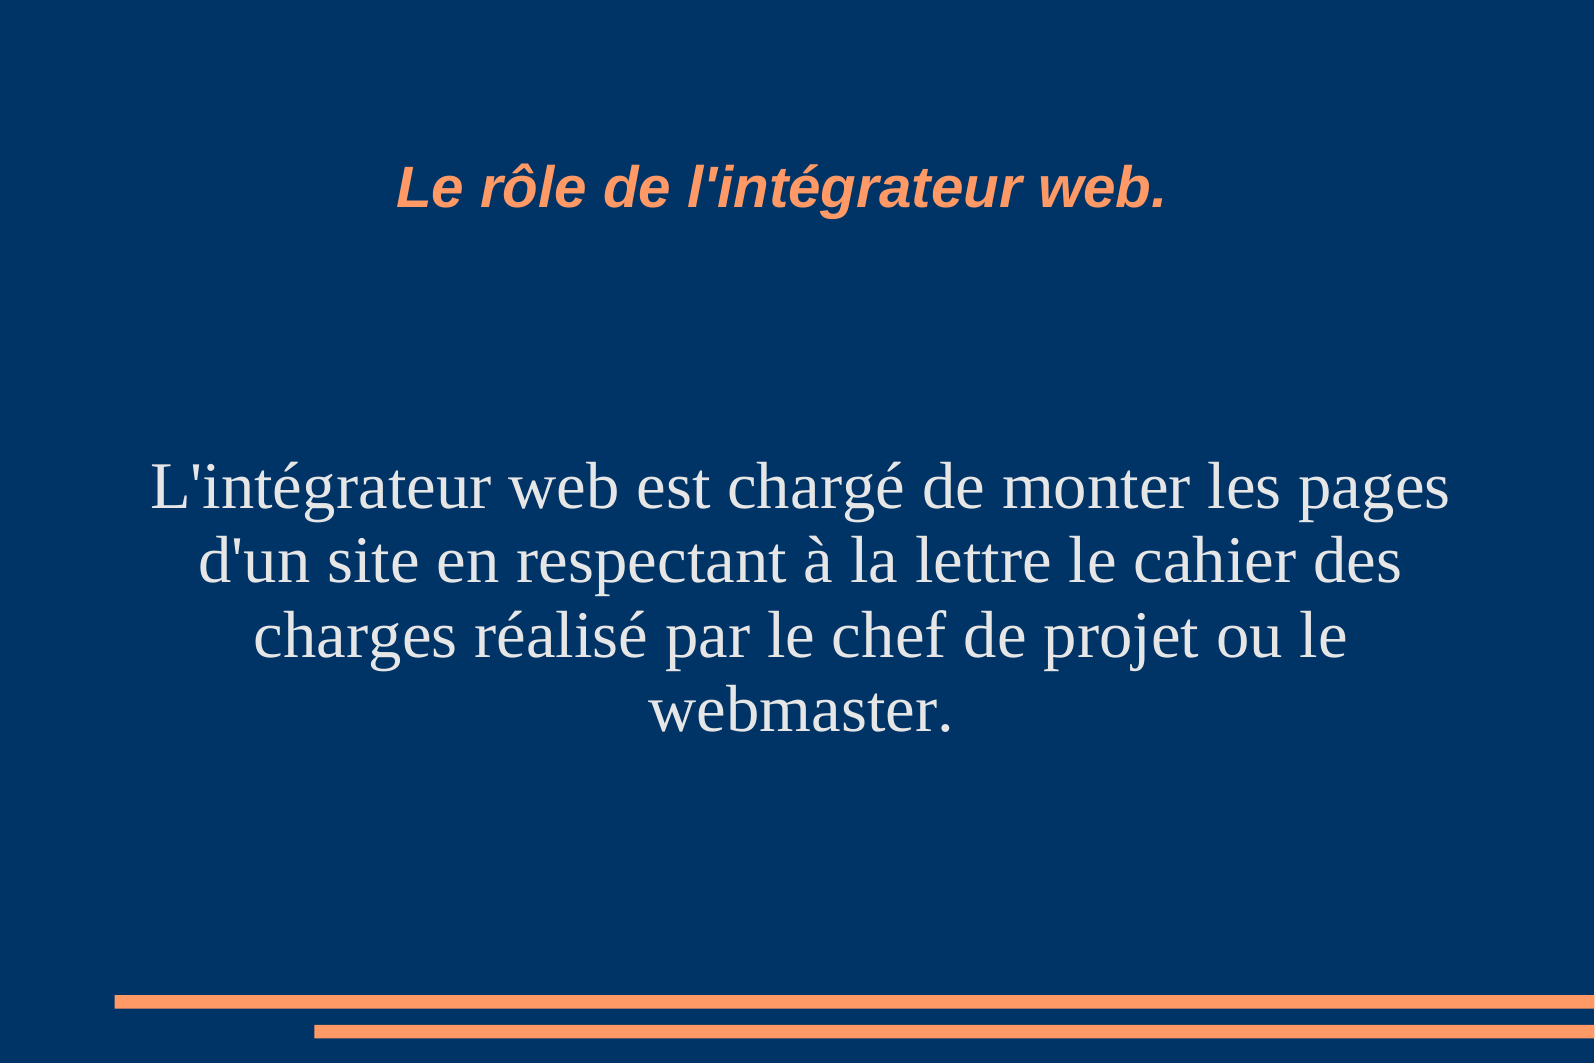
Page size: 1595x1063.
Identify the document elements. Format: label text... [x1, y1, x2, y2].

list L'intégrateur web est chargé de monter les pages d'un site en respectant à la lettre le cahier des charges réalisé par le chef de projet ou le webmaster. [70, 300, 1462, 971]
title Le rôle de l'intégrateur web. [85, 98, 1479, 276]
